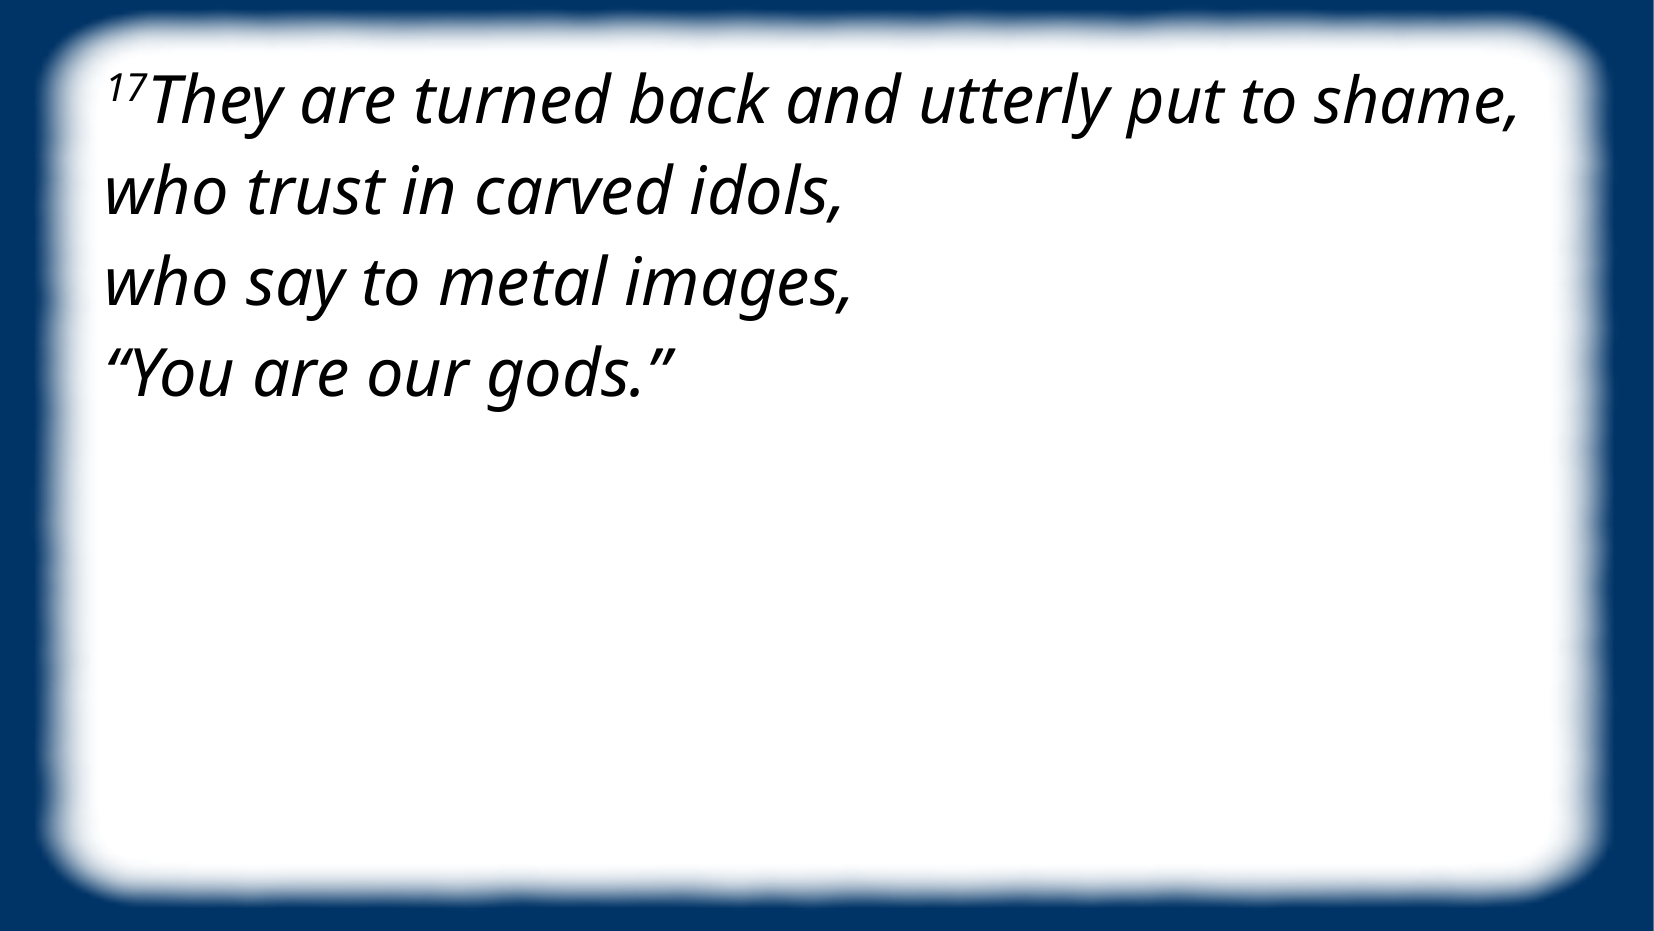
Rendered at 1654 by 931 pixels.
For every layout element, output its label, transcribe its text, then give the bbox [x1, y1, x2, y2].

text_box 17They are turned back and utterly put to shame, who trust in carved idols, who say to metal images, “You are our gods.” [90, 45, 1561, 415]
picture [0, 0, 1654, 931]
